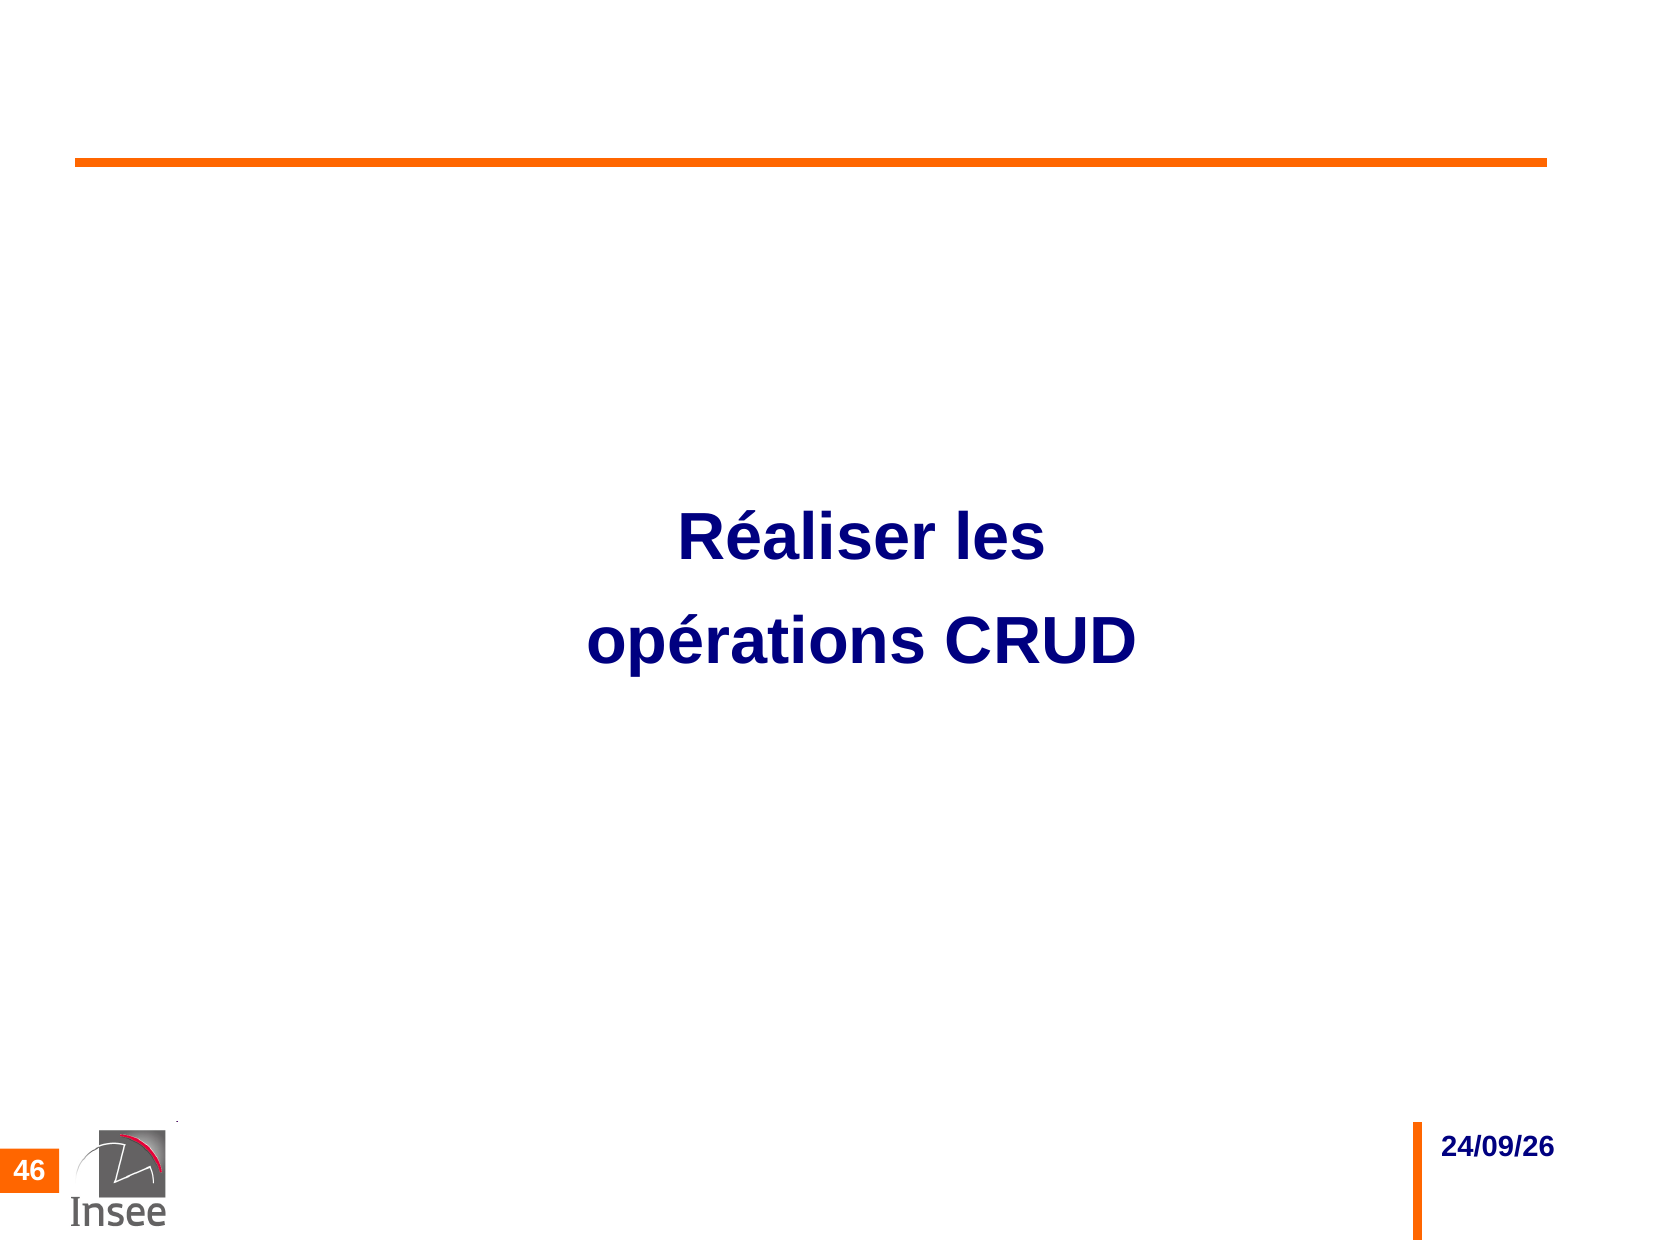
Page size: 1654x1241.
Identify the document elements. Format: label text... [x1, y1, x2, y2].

picture [62, 1121, 178, 1241]
list Réaliser les opérations CRUD [82, 290, 1571, 1010]
